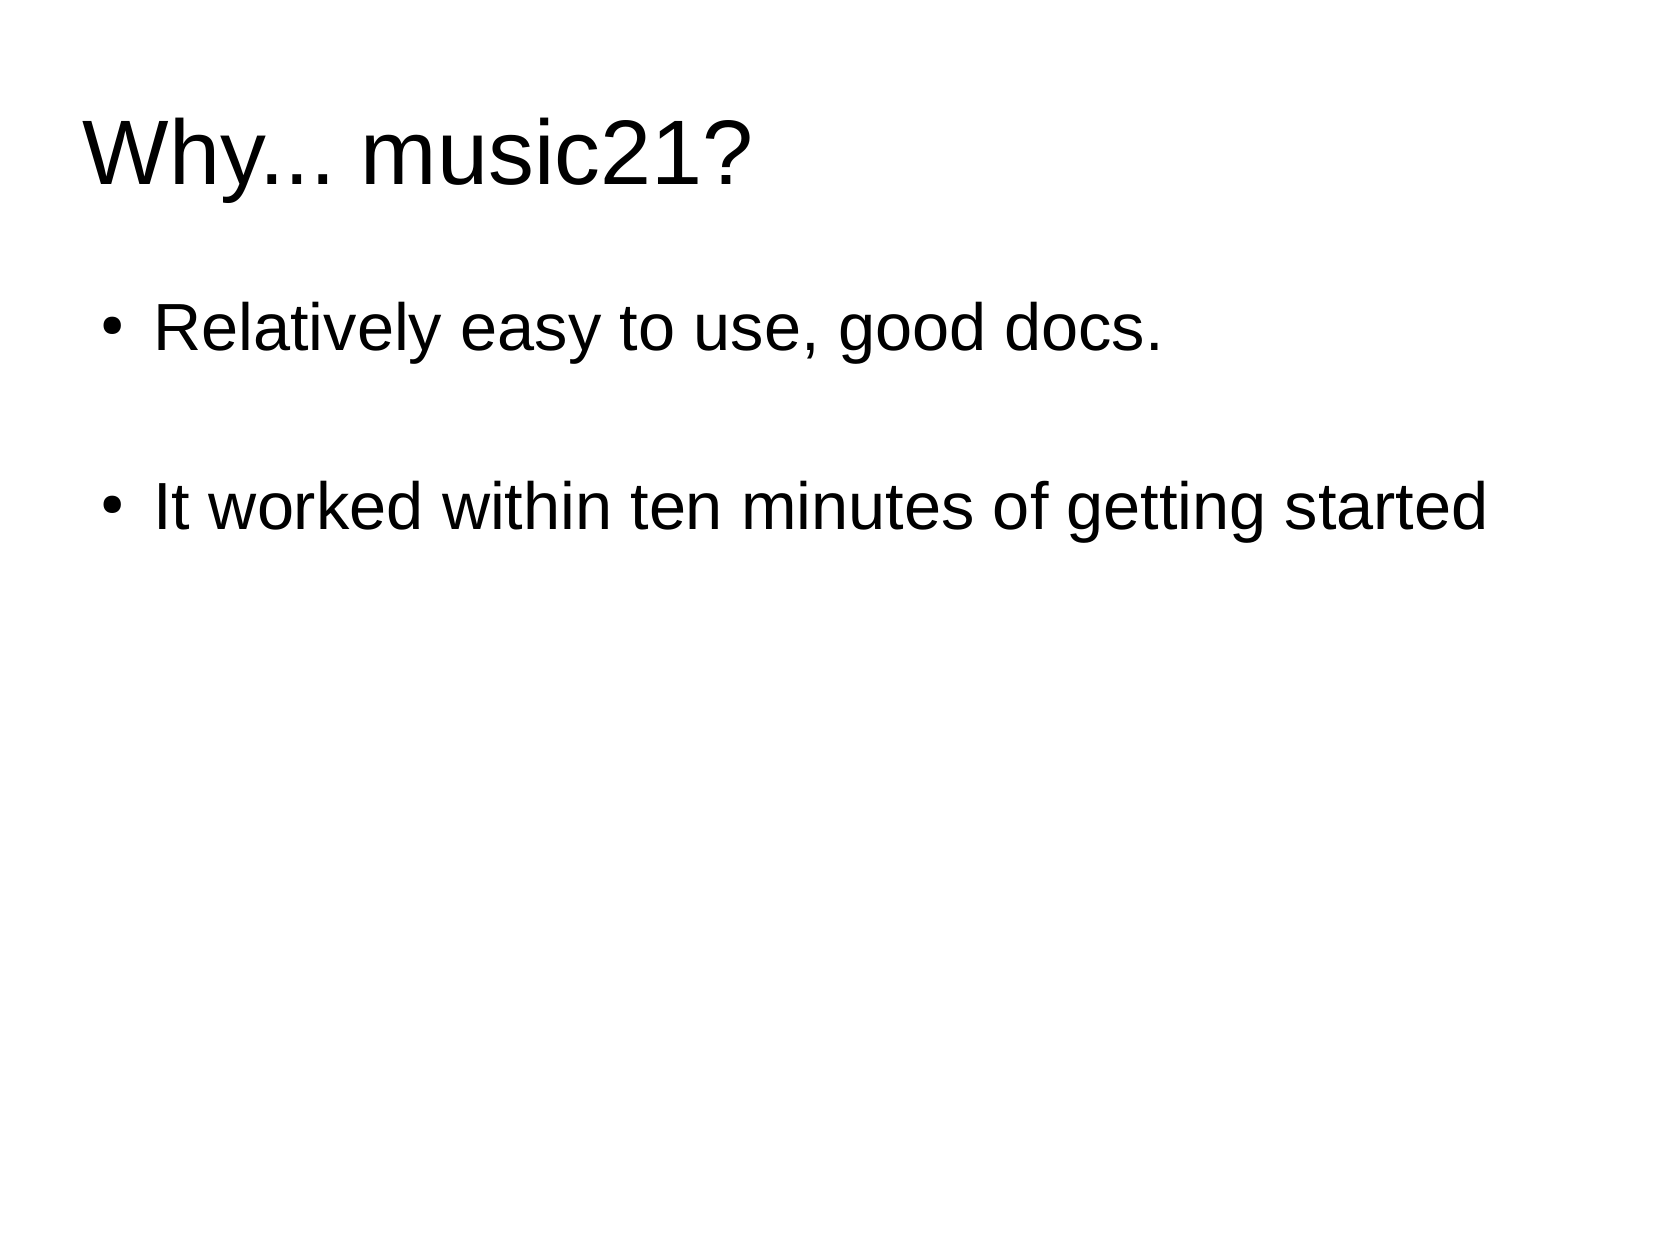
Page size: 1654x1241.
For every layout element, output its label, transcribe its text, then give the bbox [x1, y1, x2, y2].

list Relatively easy to use, good docs. It worked within ten minutes of getting started [82, 290, 1571, 1010]
title Why... music21? [82, 49, 1571, 257]
